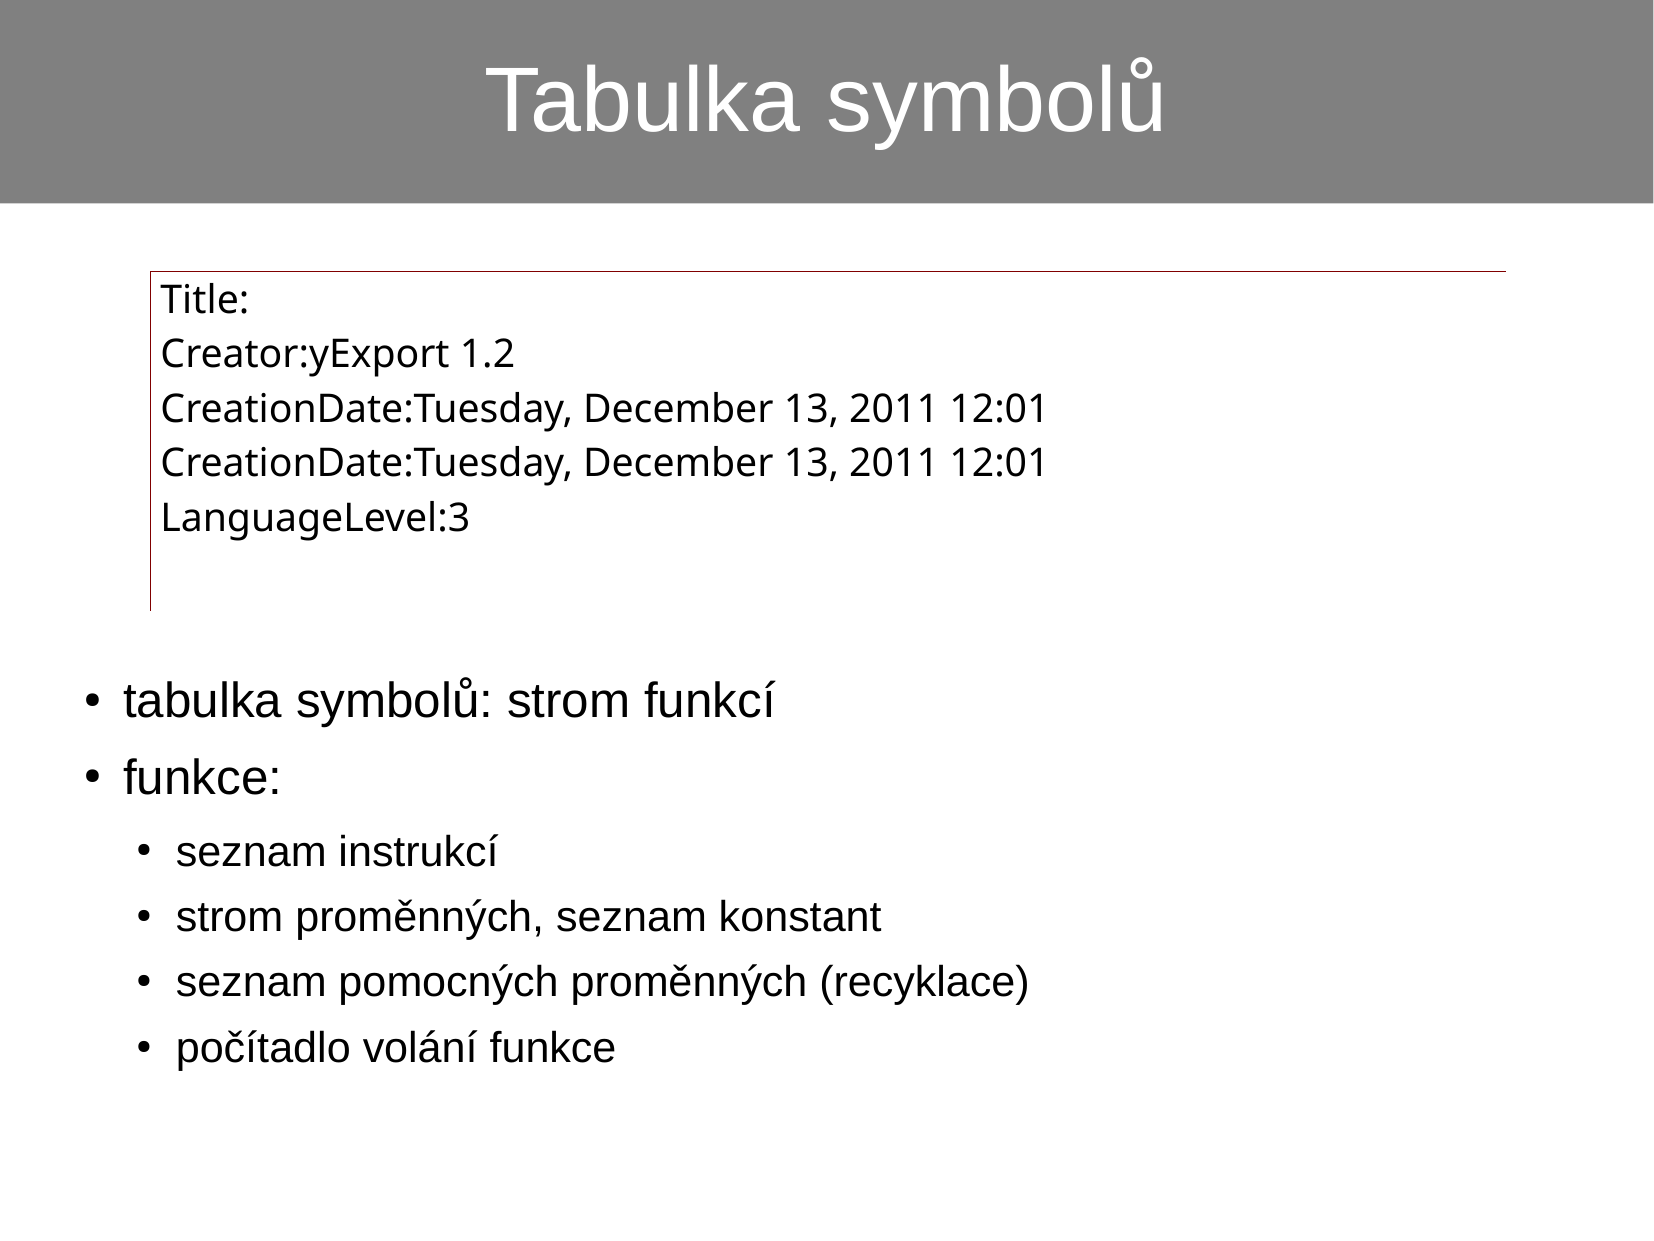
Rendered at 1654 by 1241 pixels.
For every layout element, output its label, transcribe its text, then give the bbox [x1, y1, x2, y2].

picture [147, 268, 1506, 611]
title Tabulka symbolů [0, 0, 1654, 204]
list tabulka symbolů: strom funkcí funkce: seznam instrukcí strom proměnných, seznam konstant seznam pomocných proměnných (recyklace) počítadlo volání funkce [70, 673, 1594, 1073]
